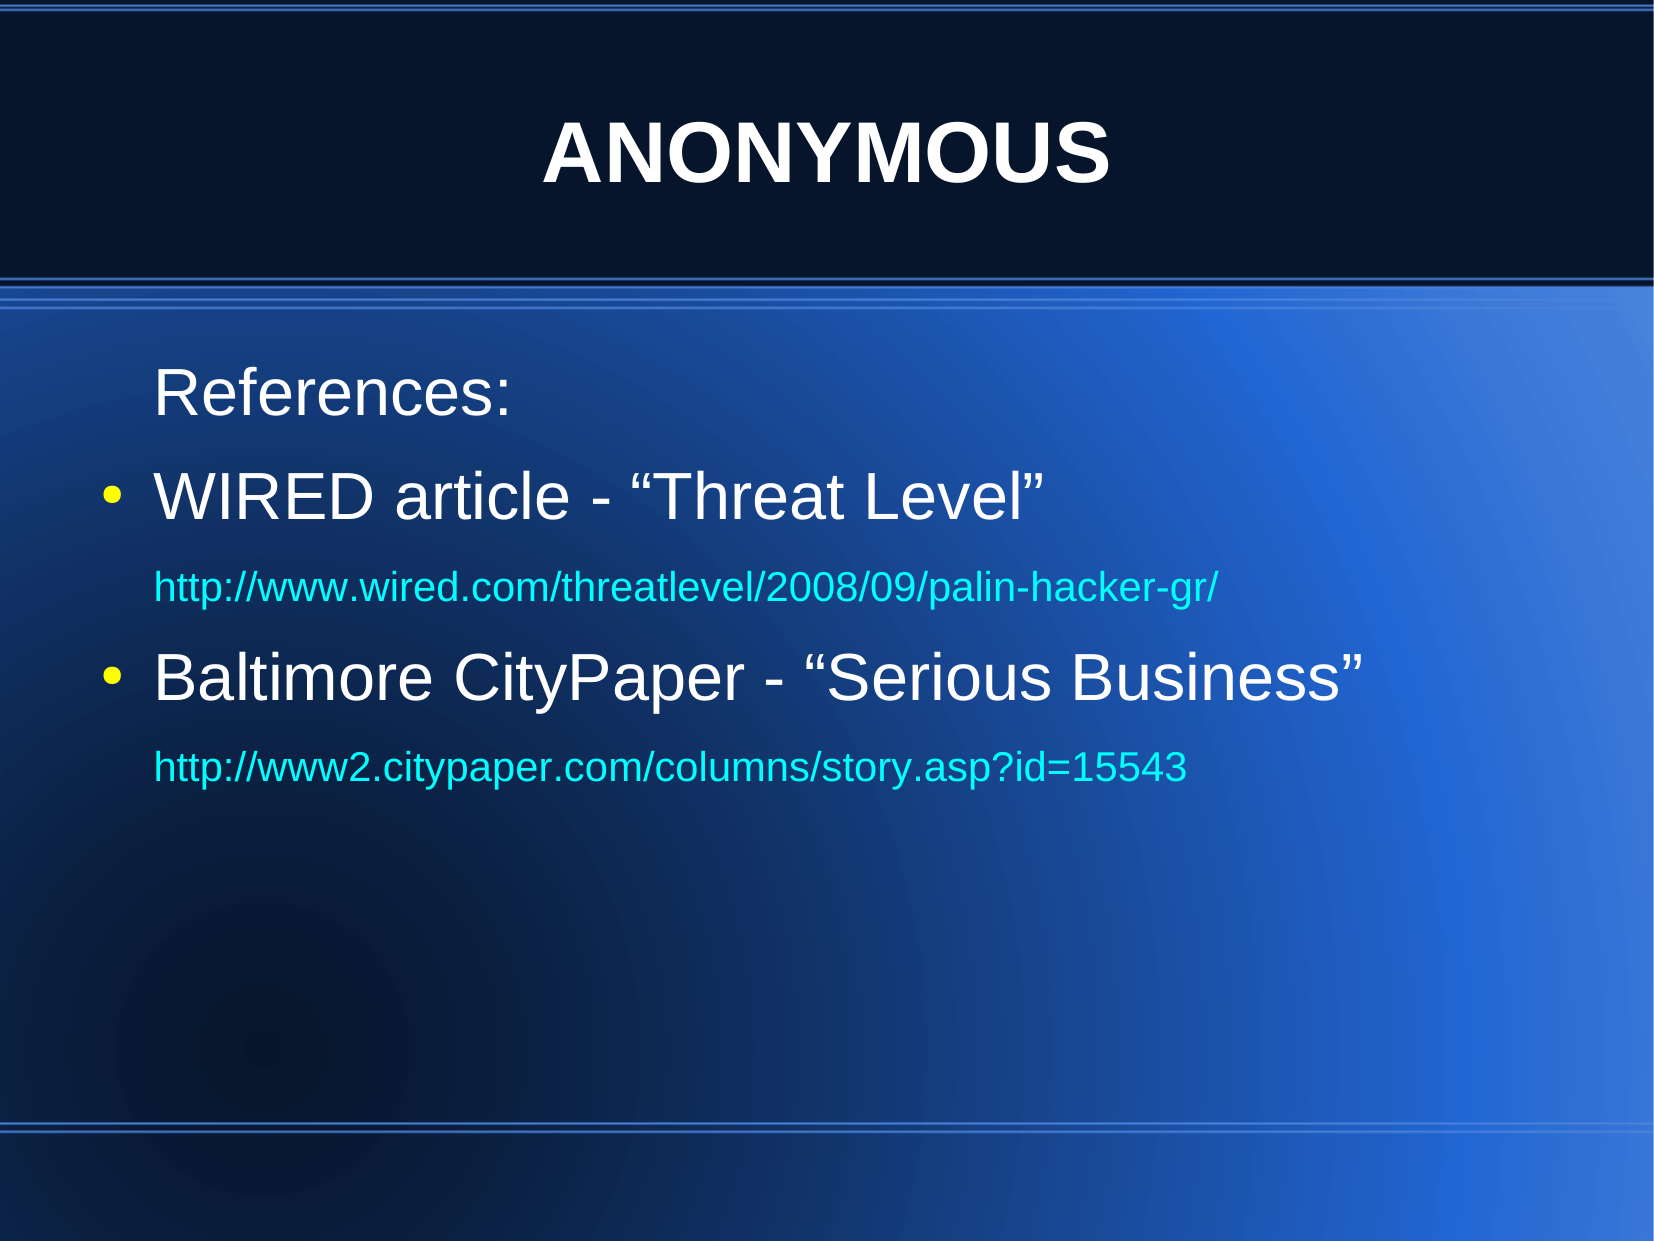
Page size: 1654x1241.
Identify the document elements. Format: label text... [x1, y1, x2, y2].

title ANONYMOUS [82, 49, 1571, 257]
picture [0, 0, 1654, 1241]
list References: WIRED article - “Threat Level” http://www.wired.com/threatlevel/2008/09/palin-hacker-gr/ Baltimore CityPaper - “Serious Business” http://www2.citypaper.com/columns/story.asp?id=15543 [82, 355, 1571, 1058]
